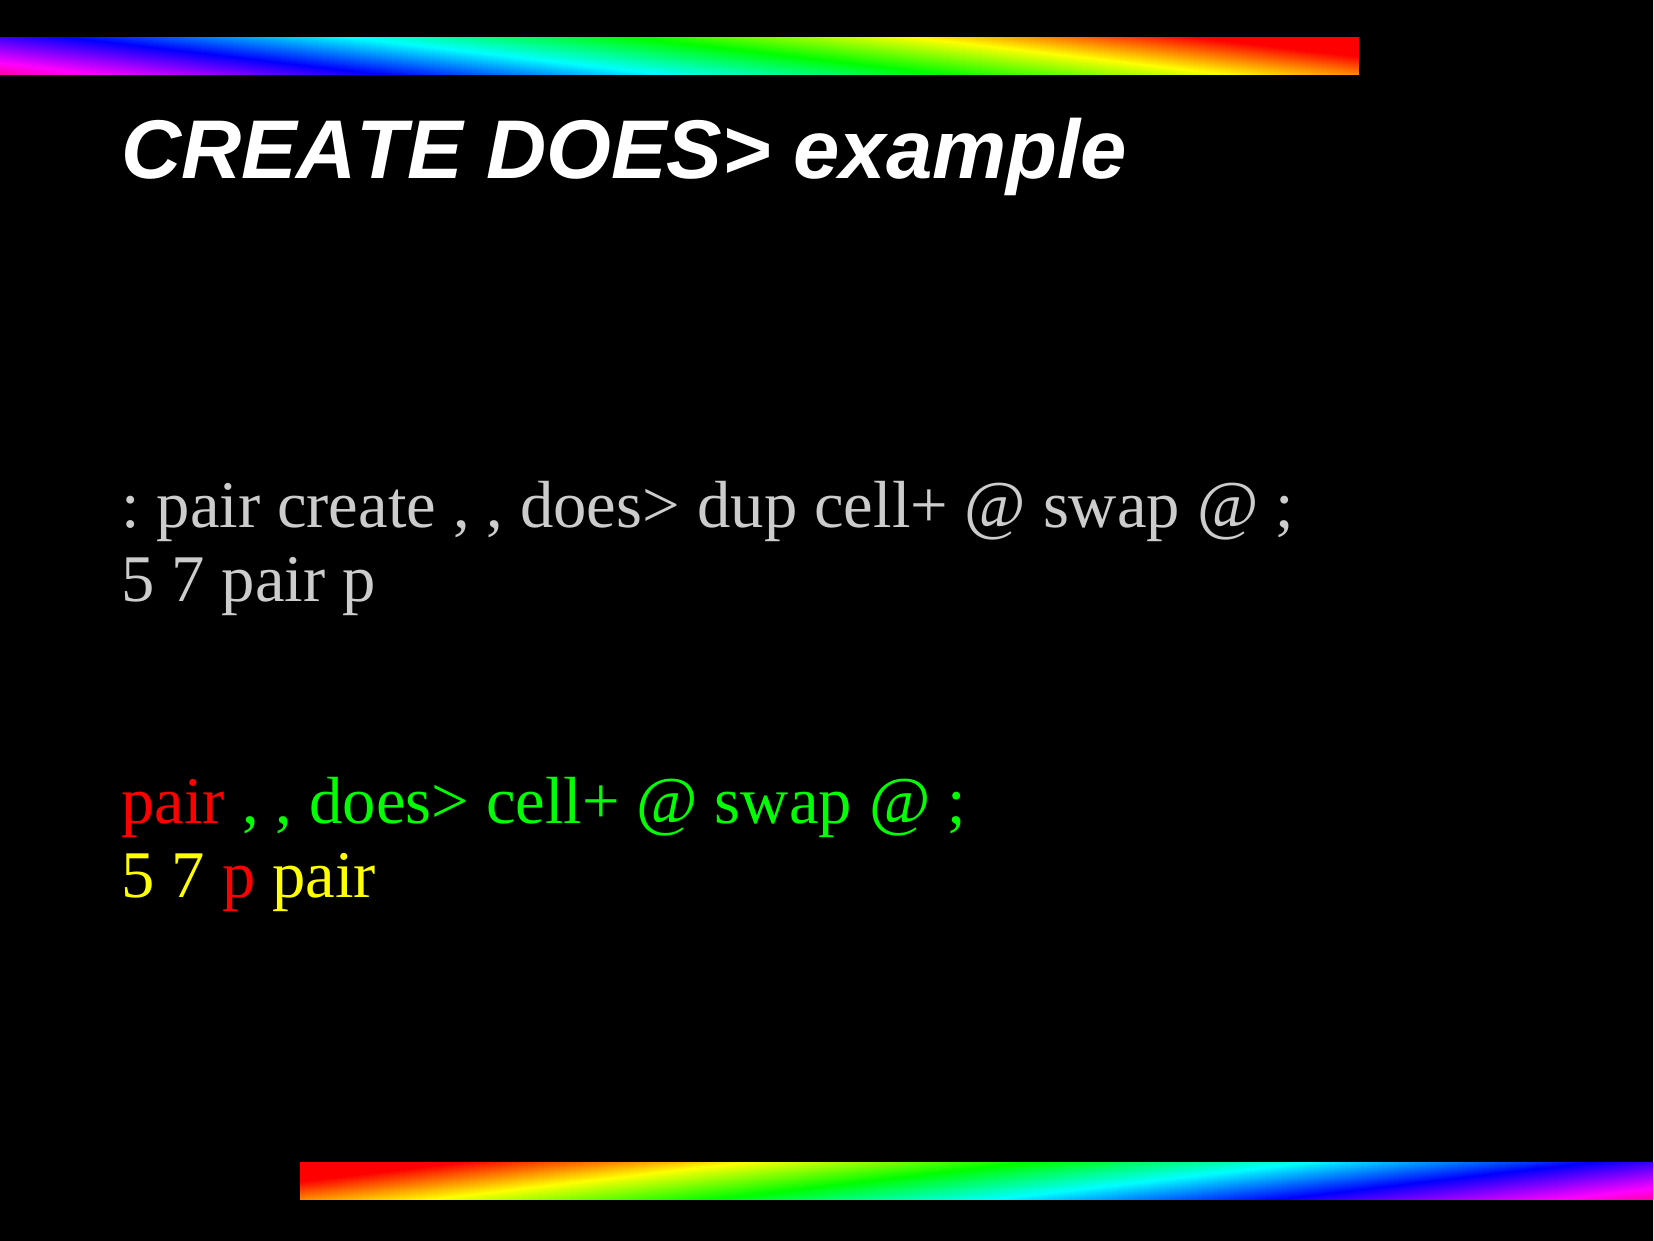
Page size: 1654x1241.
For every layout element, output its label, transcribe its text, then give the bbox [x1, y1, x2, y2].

subtitle : pair create , , does> dup cell+ @ swap @ ; 5 7 pair p pair , , does> cell+ @ swap @ ; 5 7 p pair [121, 322, 1561, 1133]
title CREATE DOES> example [121, 46, 1534, 254]
picture [0, 0, 1654, 1241]
